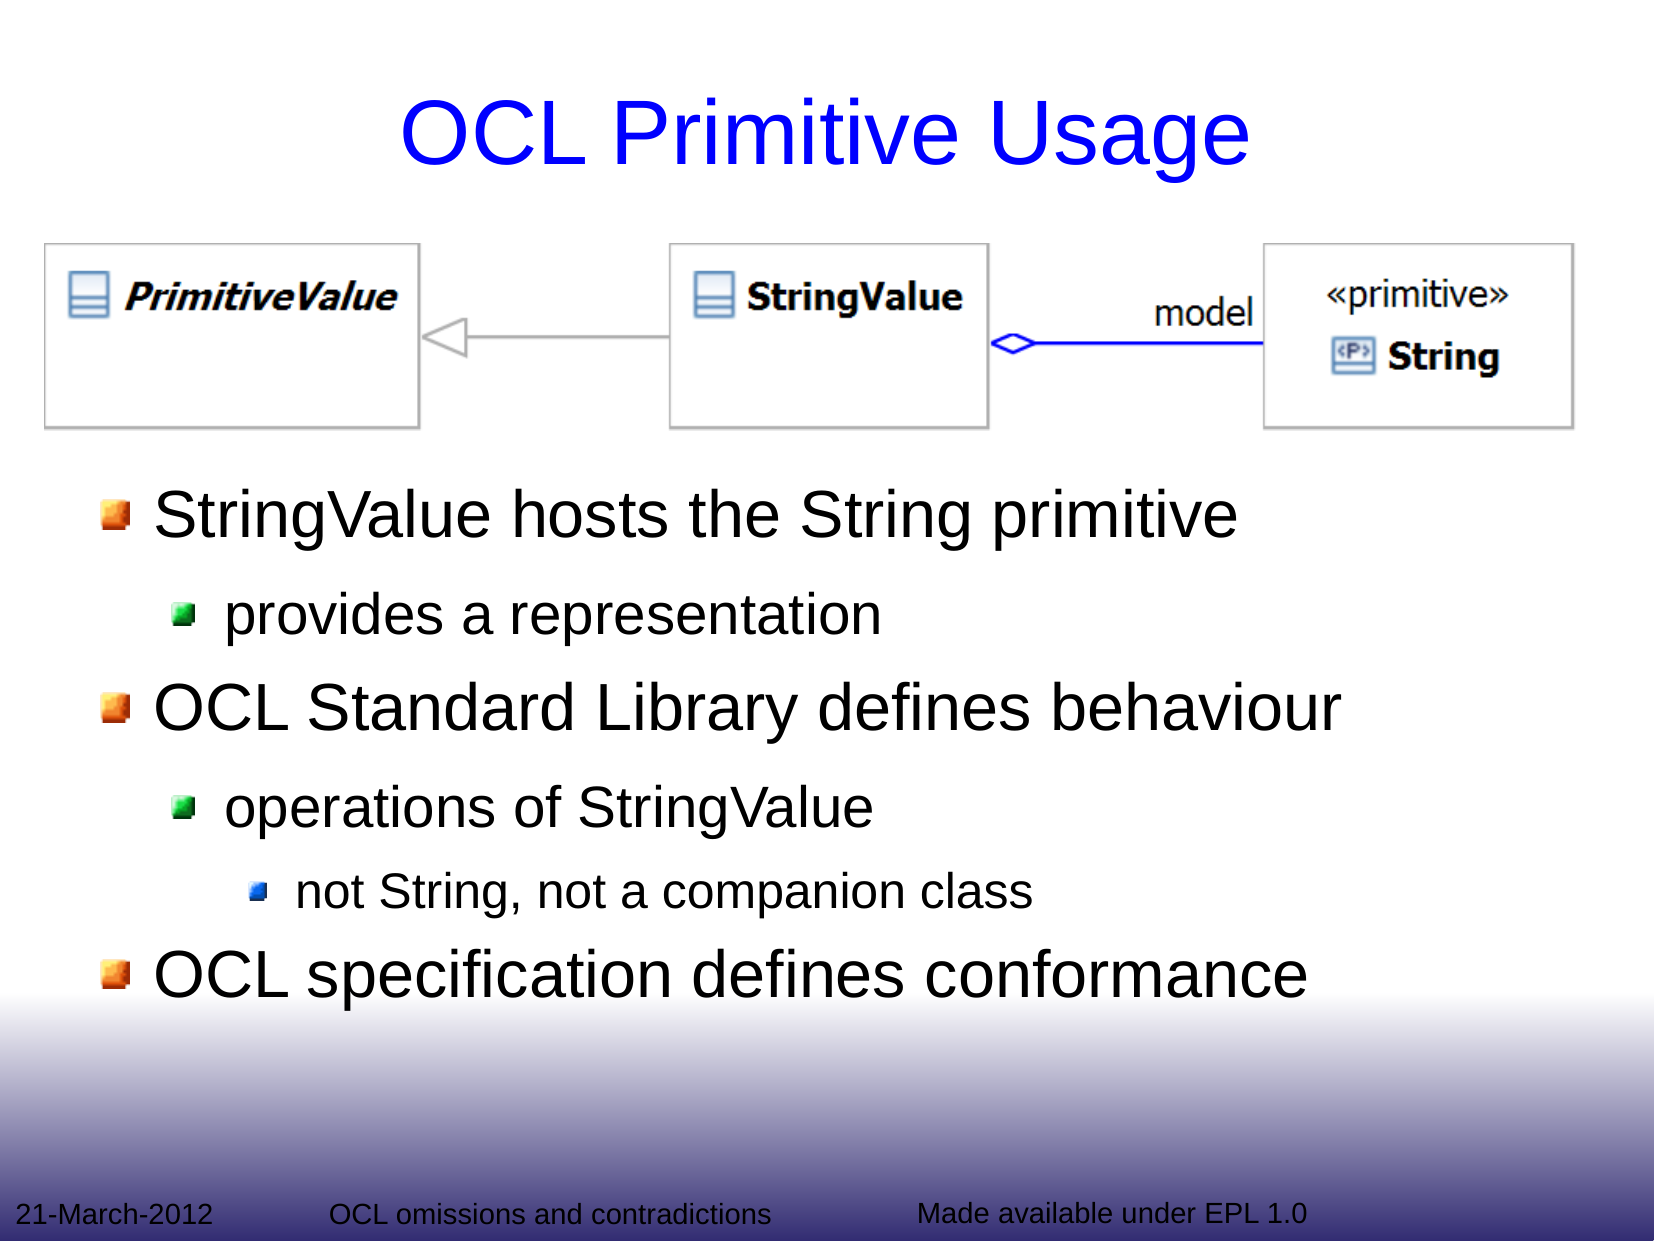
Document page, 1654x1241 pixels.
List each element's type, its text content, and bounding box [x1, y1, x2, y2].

picture [44, 243, 1576, 431]
title OCL Primitive Usage [82, 29, 1571, 237]
list StringValue hosts the String primitive provides a representation OCL Standard Library defines behaviour operations of StringValue not String, not a companion class OCL specification defines conformance [82, 477, 1571, 1109]
